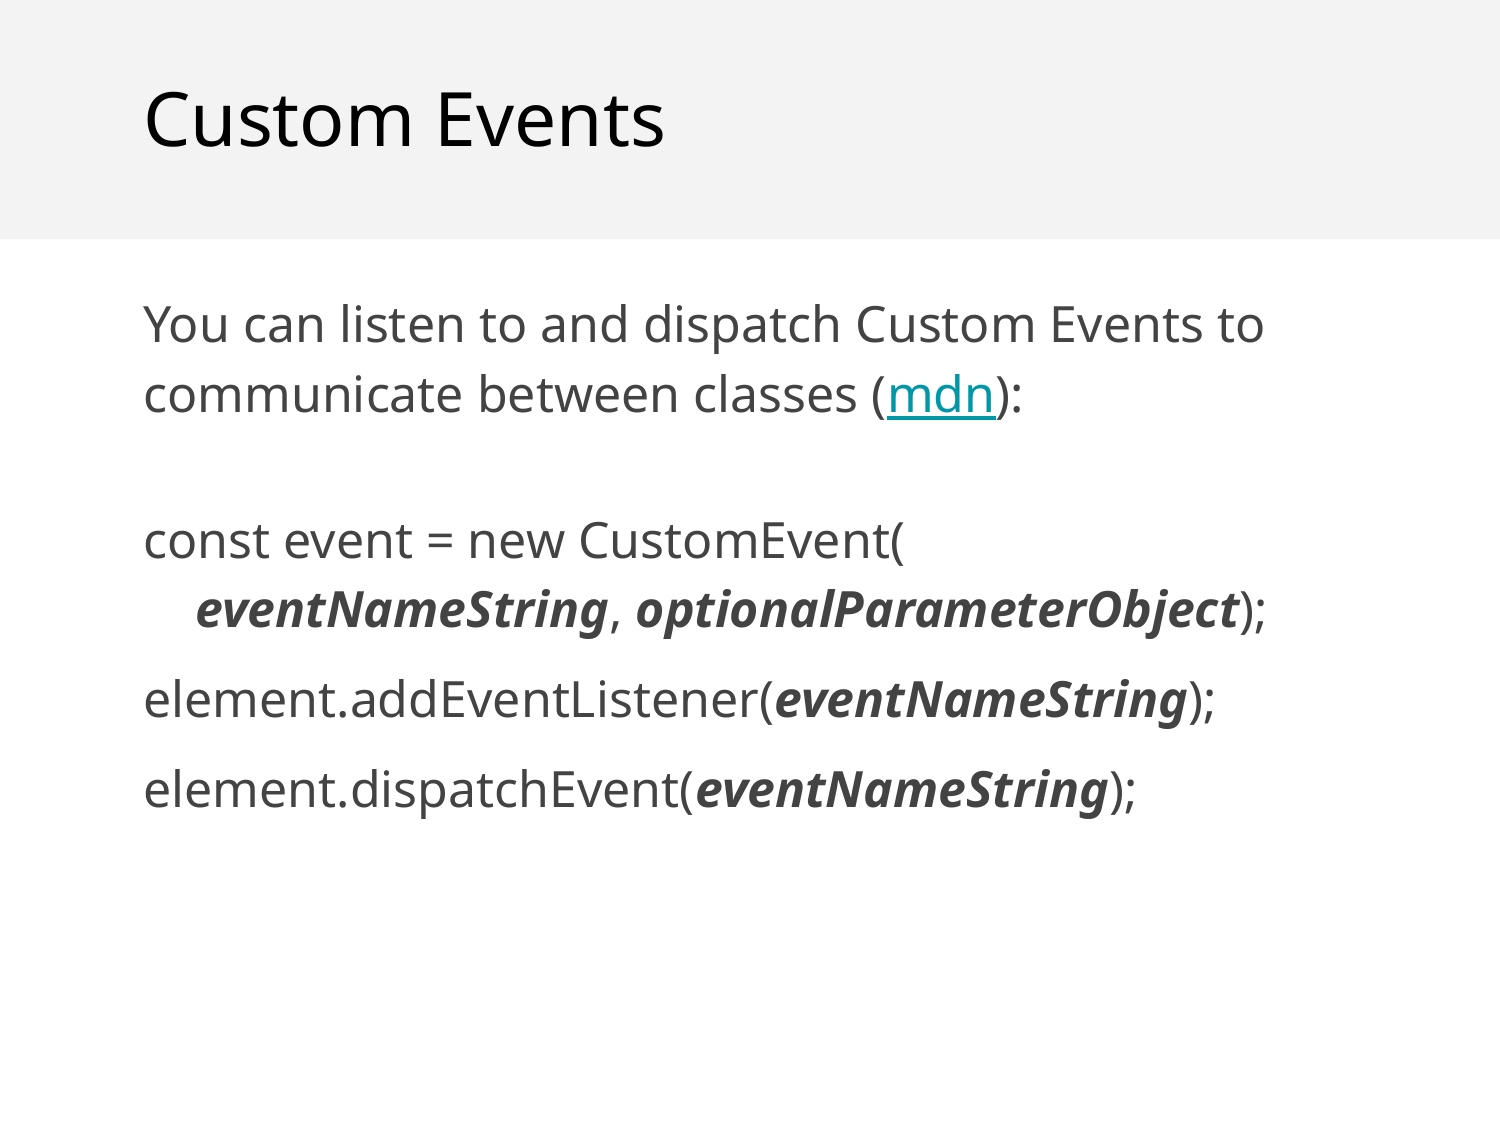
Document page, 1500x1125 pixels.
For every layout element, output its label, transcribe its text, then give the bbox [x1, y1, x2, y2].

title Custom Events [128, 56, 1372, 183]
list You can listen to and dispatch Custom Events to communicate between classes (mdn): const event = new CustomEvent( eventNameString, optionalParameterObject); element.addEventListener(eventNameString); element.dispatchEvent(eventNameString); [128, 268, 1372, 1016]
